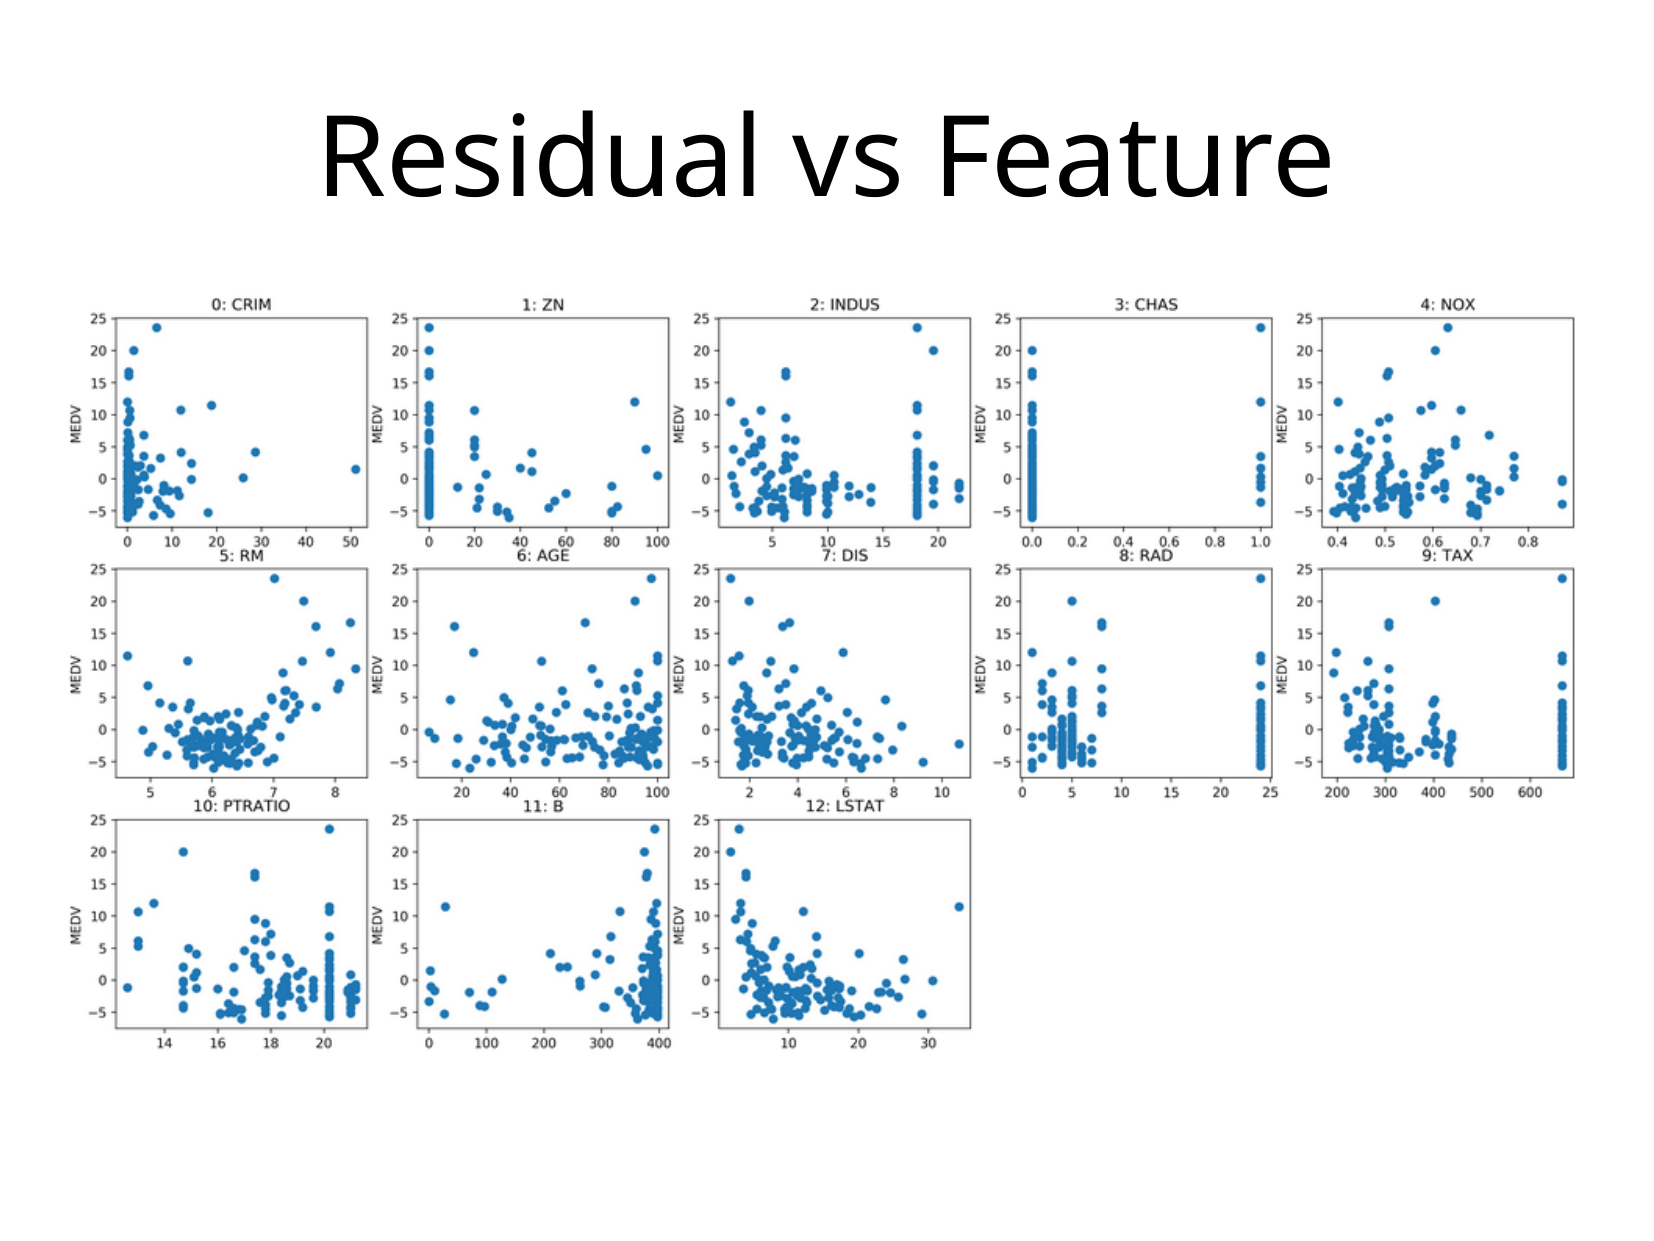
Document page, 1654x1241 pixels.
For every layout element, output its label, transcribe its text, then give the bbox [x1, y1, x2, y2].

picture [60, 283, 1595, 1066]
title Residual vs Feature [82, 49, 1571, 257]
